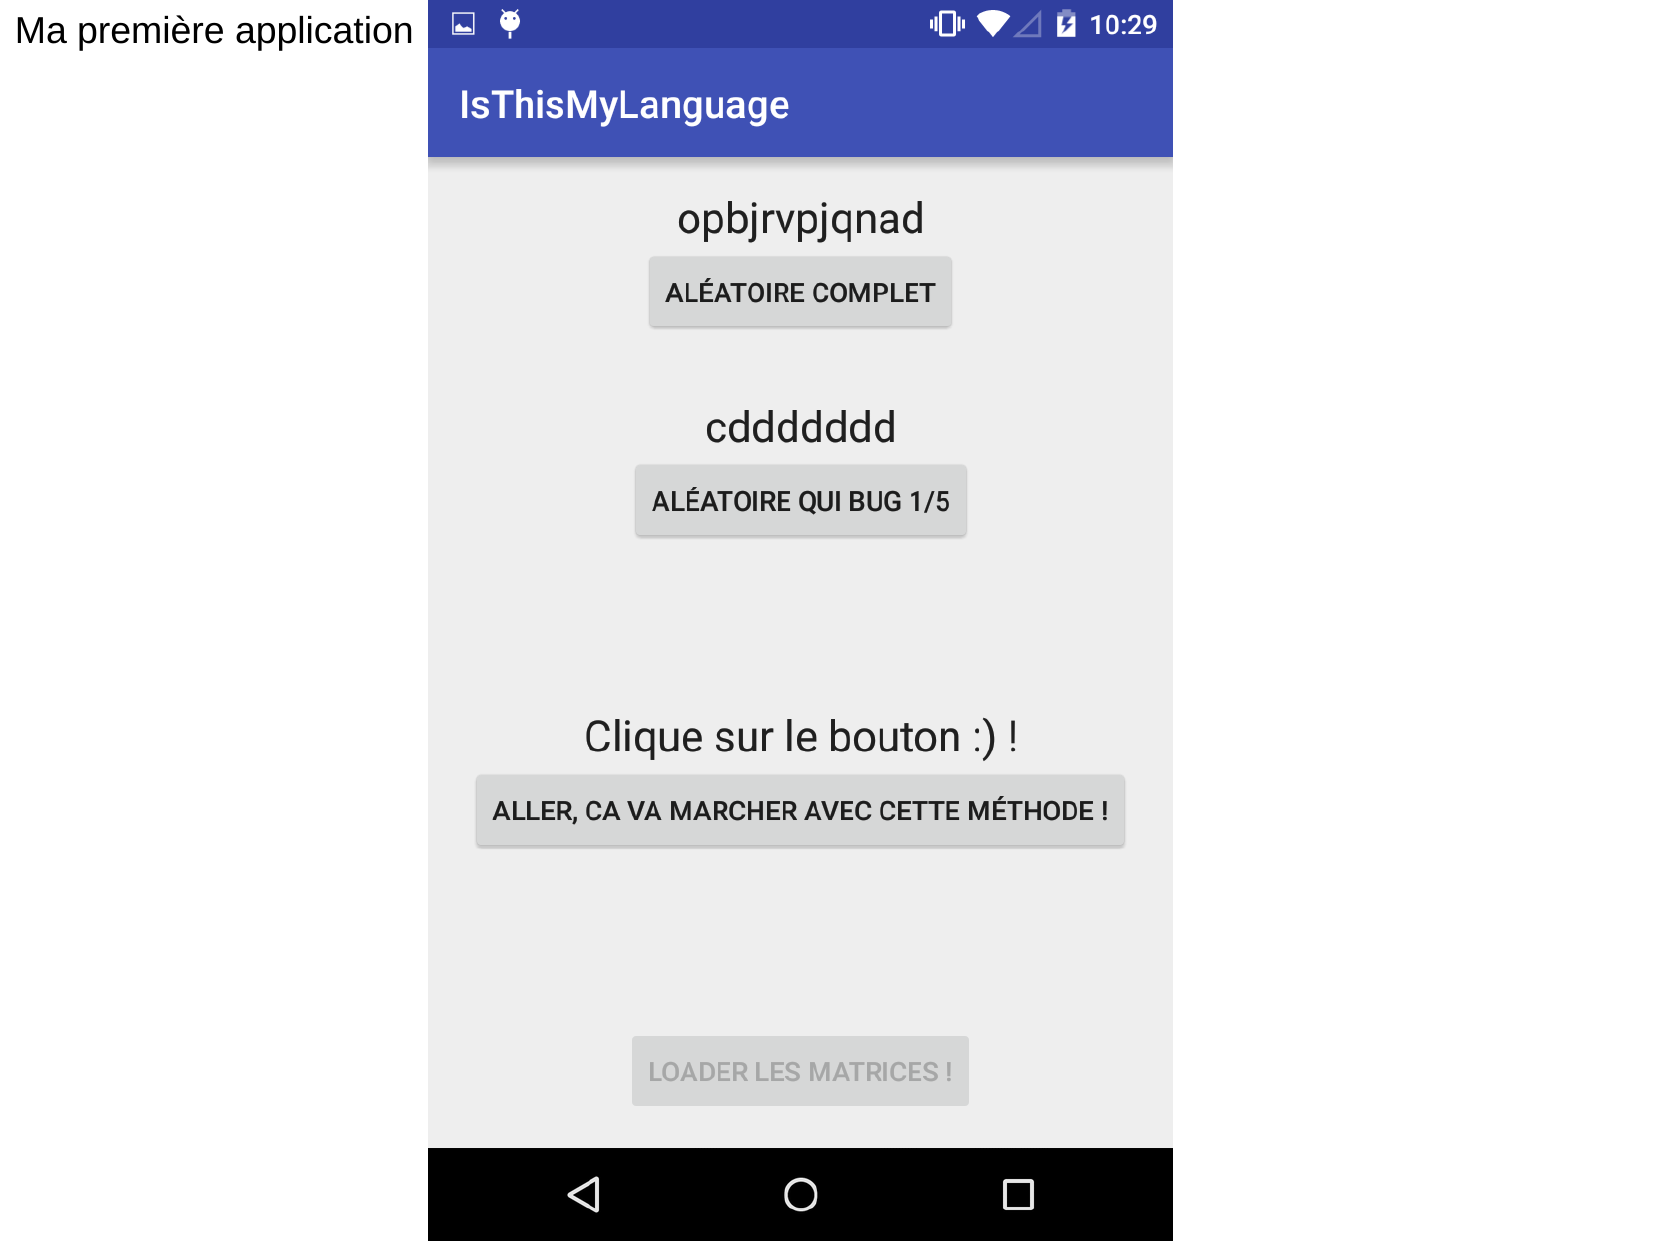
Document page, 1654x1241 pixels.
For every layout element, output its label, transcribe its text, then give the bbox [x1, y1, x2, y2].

picture [428, 0, 1173, 1241]
text_box Ma première application [0, 2, 428, 60]
